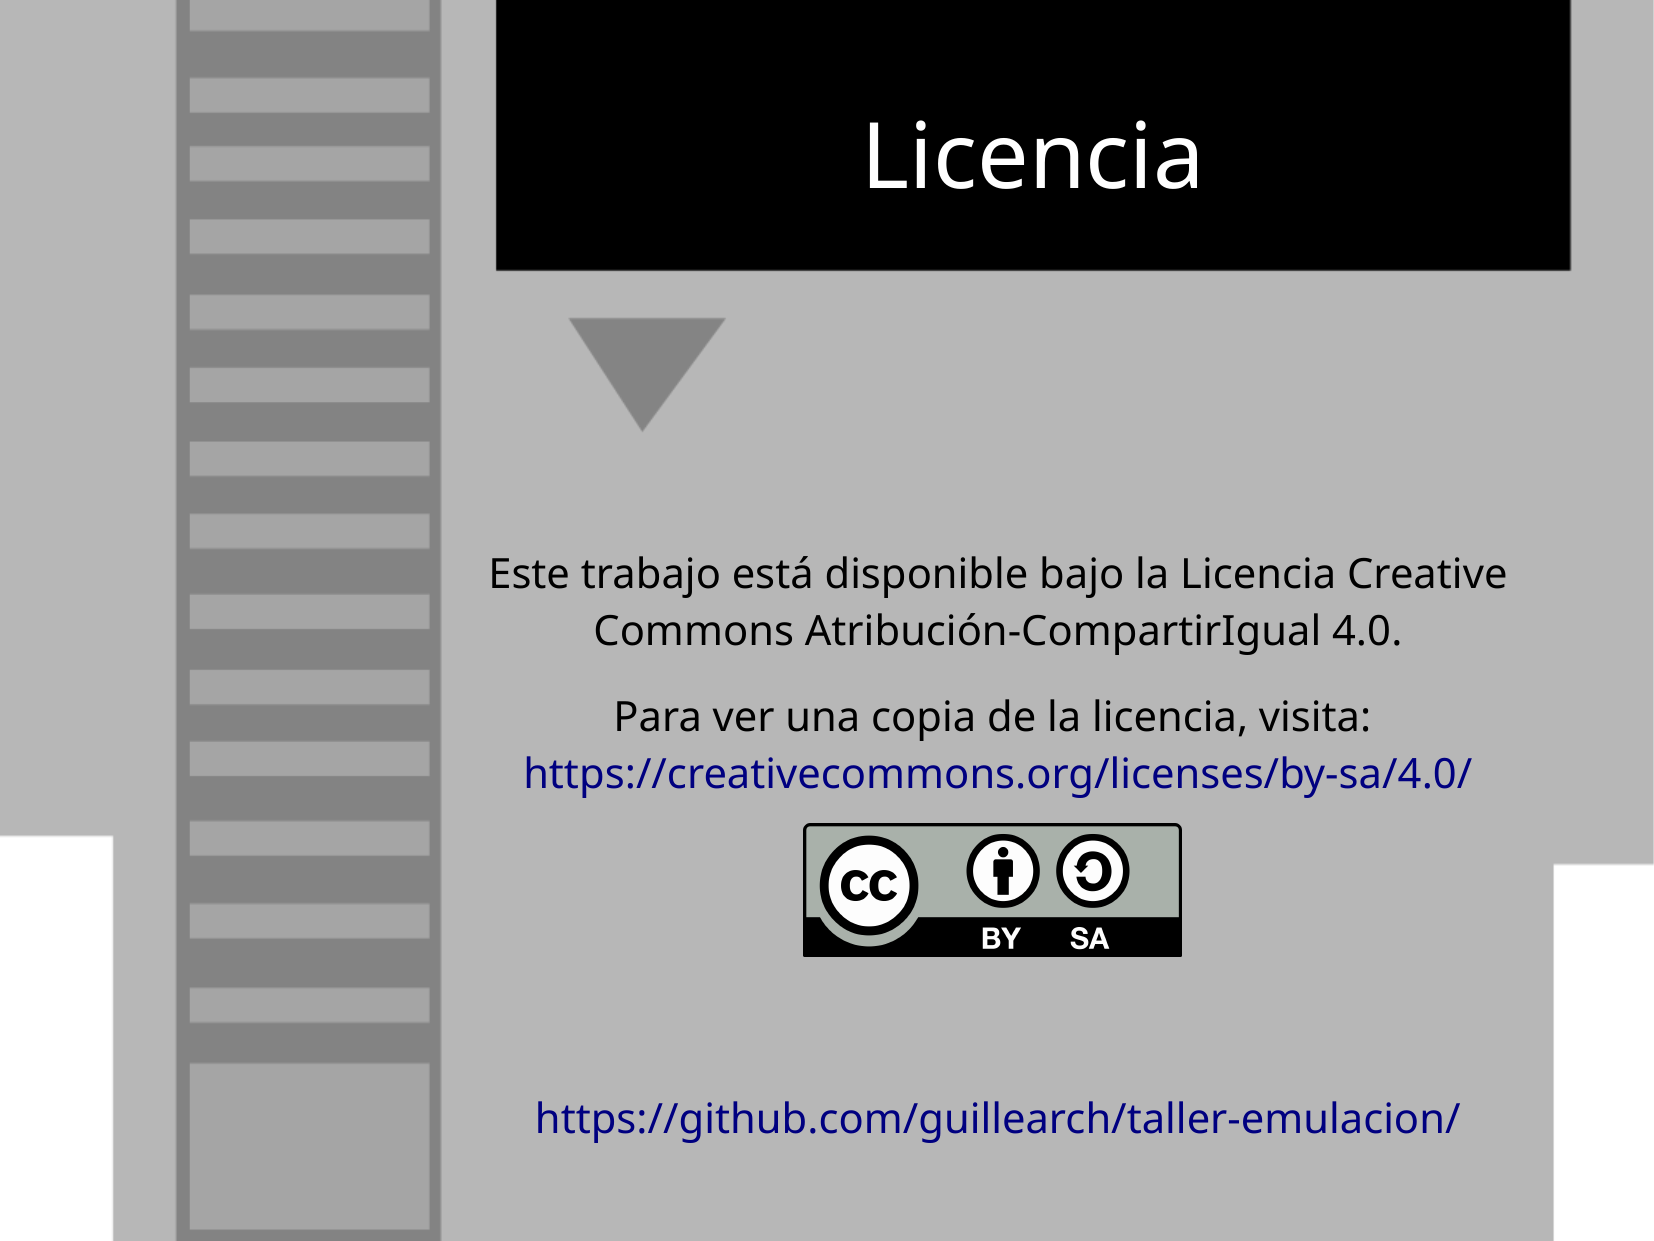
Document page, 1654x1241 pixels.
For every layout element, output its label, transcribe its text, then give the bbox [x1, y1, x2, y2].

title Licencia [496, 42, 1571, 264]
picture [0, 0, 1654, 1241]
list Este trabajo está disponible bajo la Licencia Creative Commons Atribución-CompartirIgual 4.0. Para ver una copia de la licencia, visita: https://creativecommons.org/licenses/by-sa/4.0/ https://github.com/guillearch/taller-emulacion/ [466, 543, 1530, 1099]
